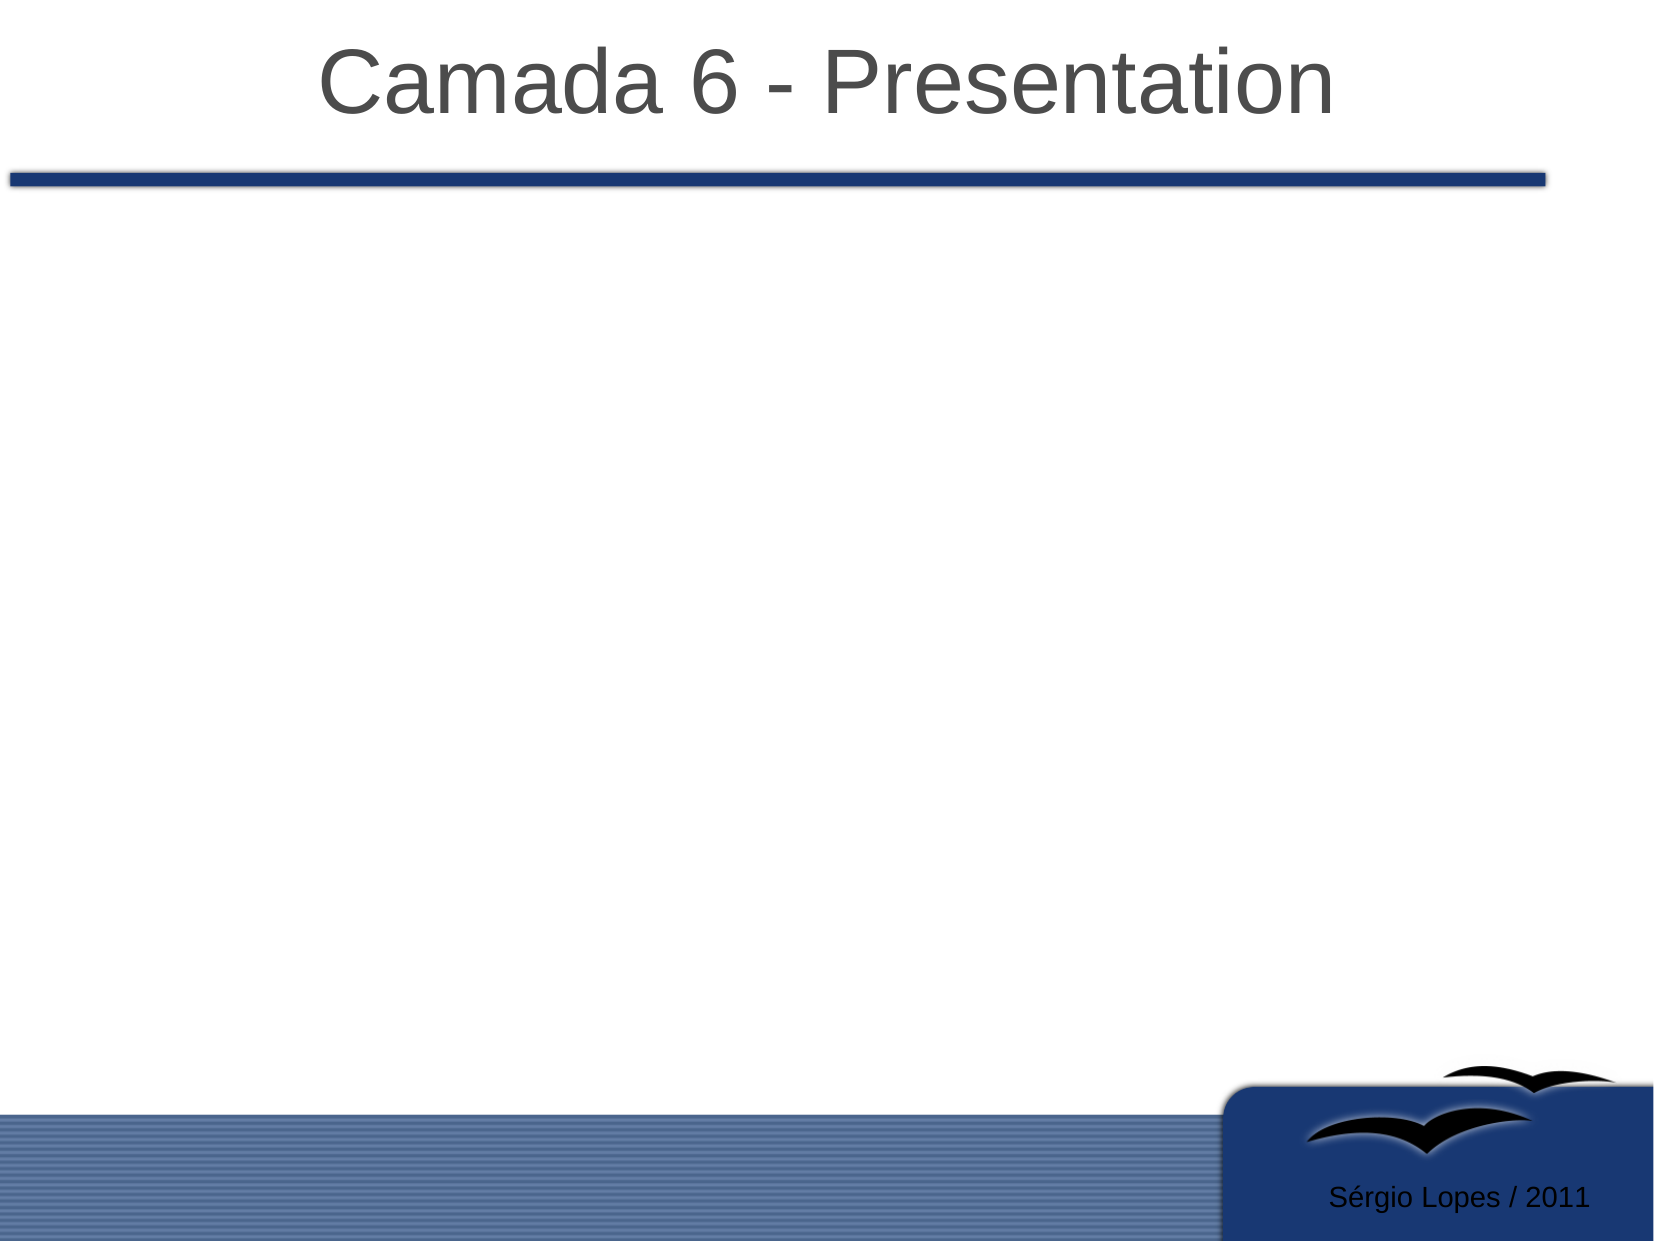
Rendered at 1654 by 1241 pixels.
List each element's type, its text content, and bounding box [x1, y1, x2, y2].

picture [0, 0, 1654, 1241]
text_box Sérgio Lopes / 2011 [1328, 1181, 1588, 1214]
title Camada 6 - Presentation [121, 0, 1534, 164]
